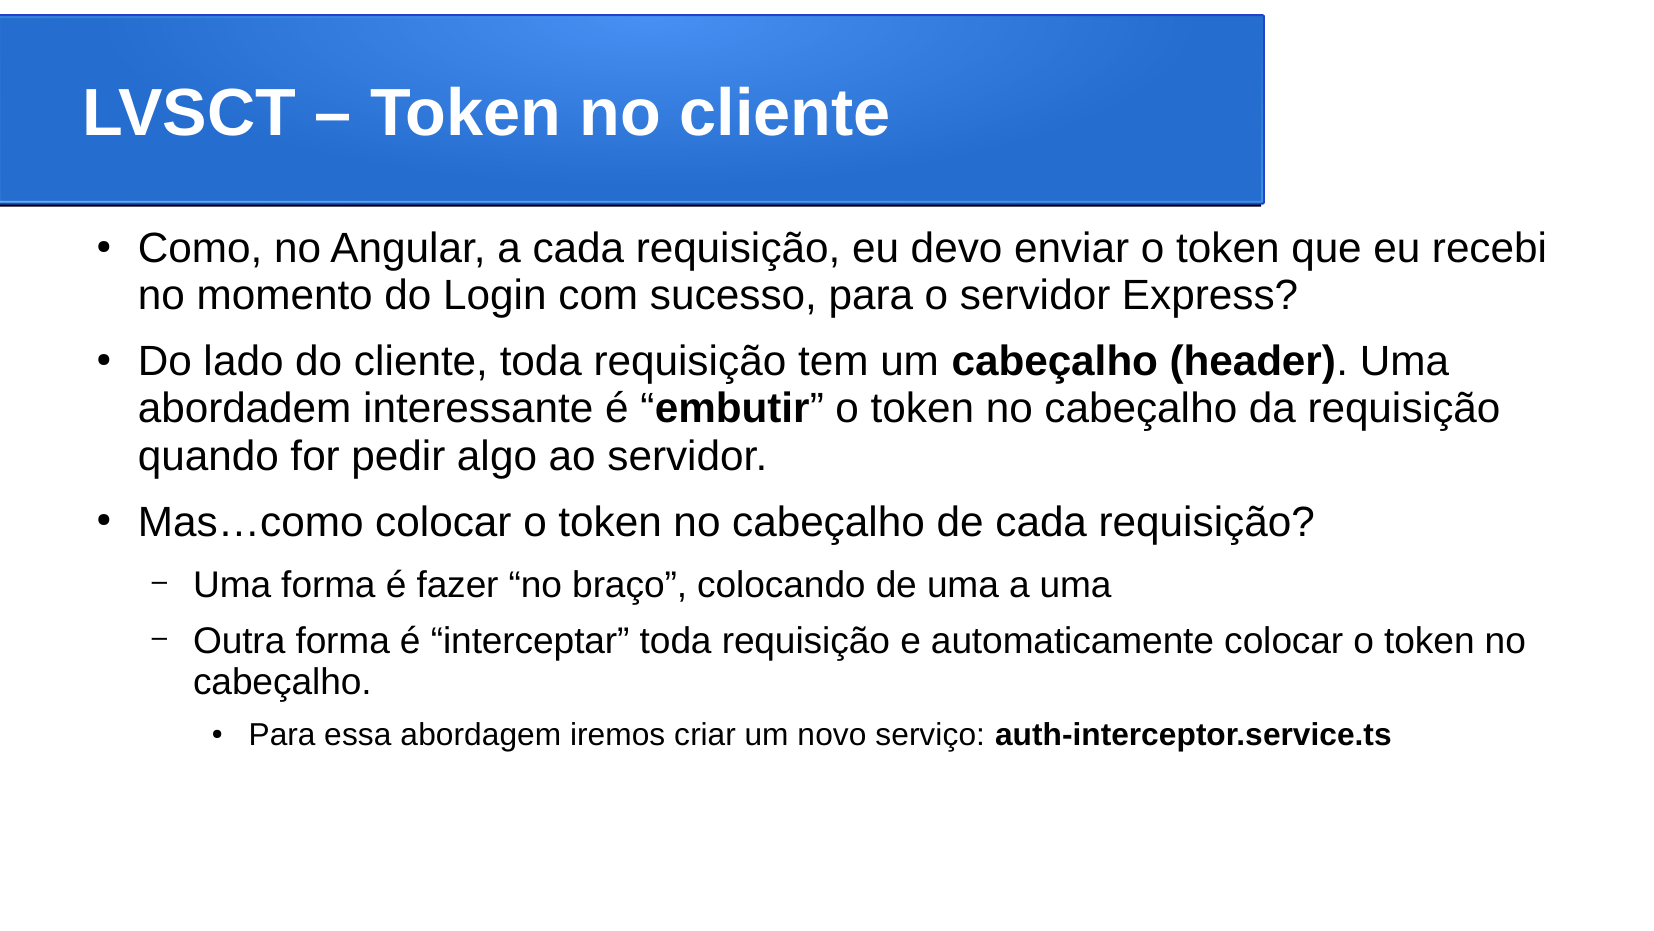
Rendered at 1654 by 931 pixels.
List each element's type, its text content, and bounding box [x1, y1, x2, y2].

list Como, no Angular, a cada requisição, eu devo enviar o token que eu recebi no momento do Login com sucesso, para o servidor Express? Do lado do cliente, toda requisição tem um cabeçalho (header). Uma abordadem interessante é “embutir” o token no cabeçalho da requisição quando for pedir algo ao servidor. Mas…como colocar o token no cabeçalho de cada requisição? Uma forma é fazer “no braço”, colocando de uma a uma Outra forma é “interceptar” toda requisição e automaticamente colocar o token no cabeçalho. Para essa abordagem iremos criar um novo serviço: auth-interceptor.service.ts [82, 224, 1571, 764]
title LVSCT – Token no cliente [82, 35, 1235, 189]
